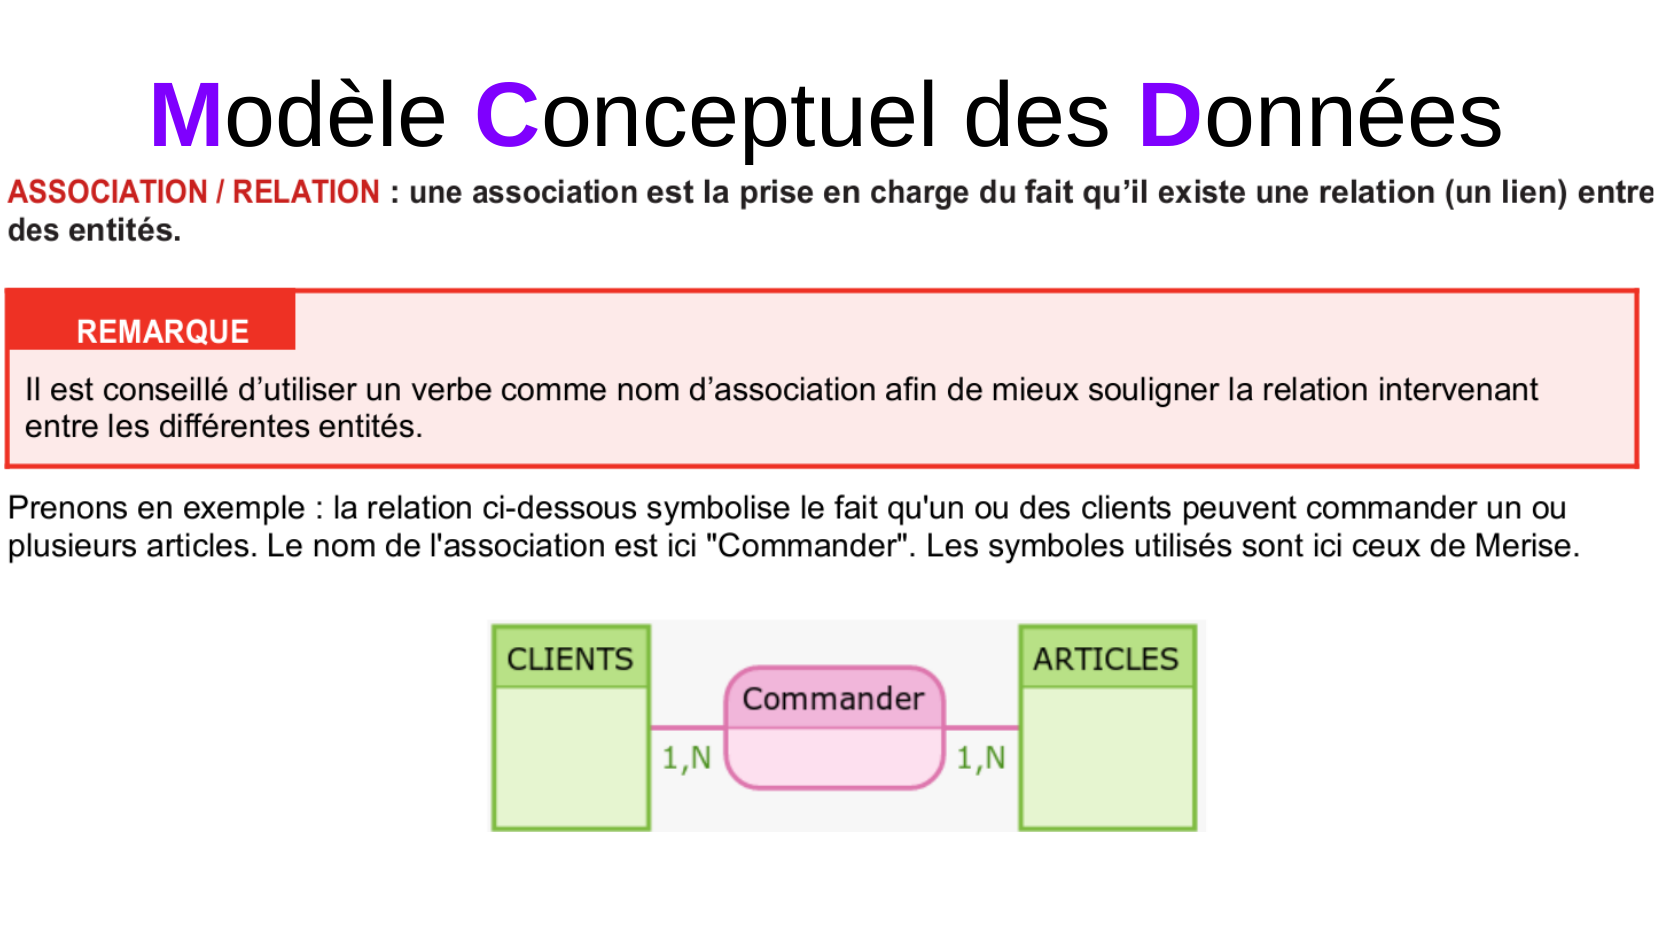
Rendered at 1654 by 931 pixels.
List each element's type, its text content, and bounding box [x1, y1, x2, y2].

title Modèle Conceptuel des Données [82, 37, 1571, 173]
picture [3, 173, 1654, 832]
